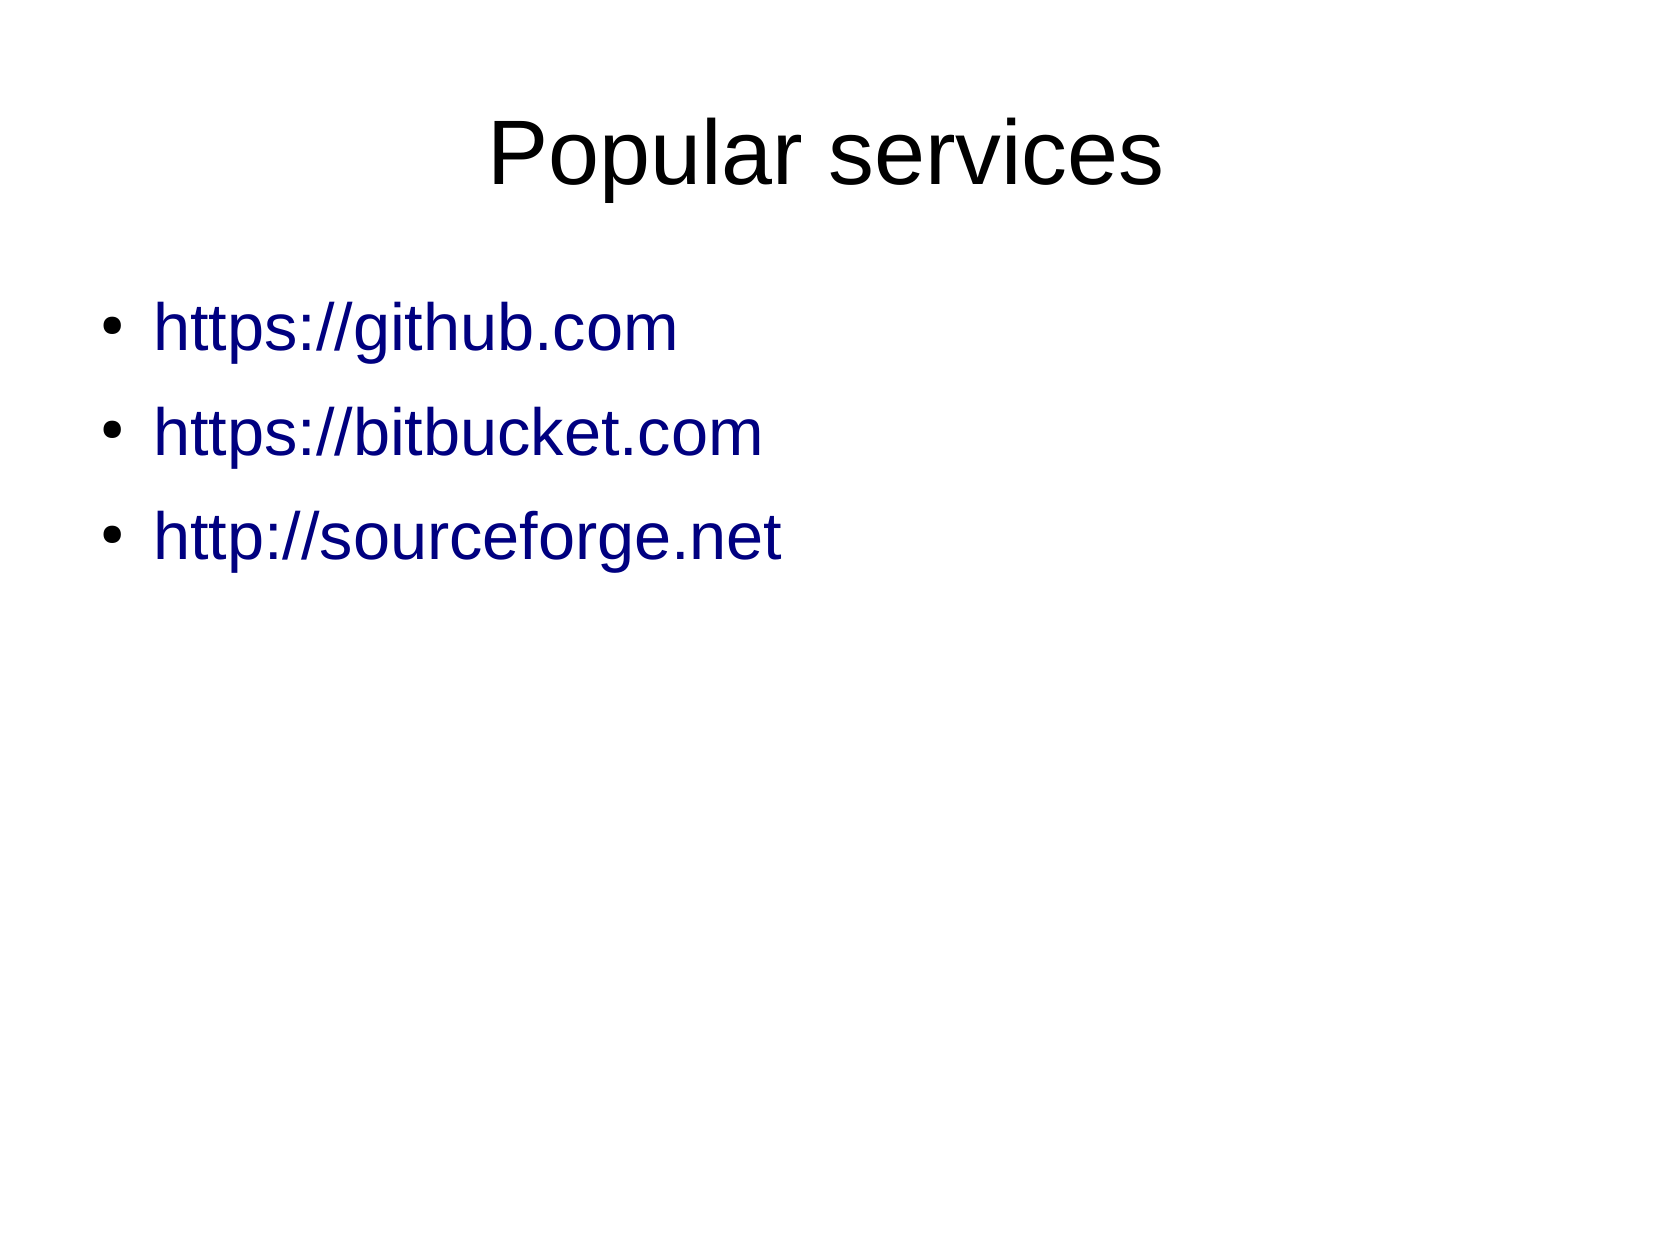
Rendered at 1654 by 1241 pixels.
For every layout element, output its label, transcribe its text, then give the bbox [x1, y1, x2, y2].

list https://github.com https://bitbucket.com http://sourceforge.net [82, 290, 1571, 1010]
title Popular services [82, 49, 1571, 257]
